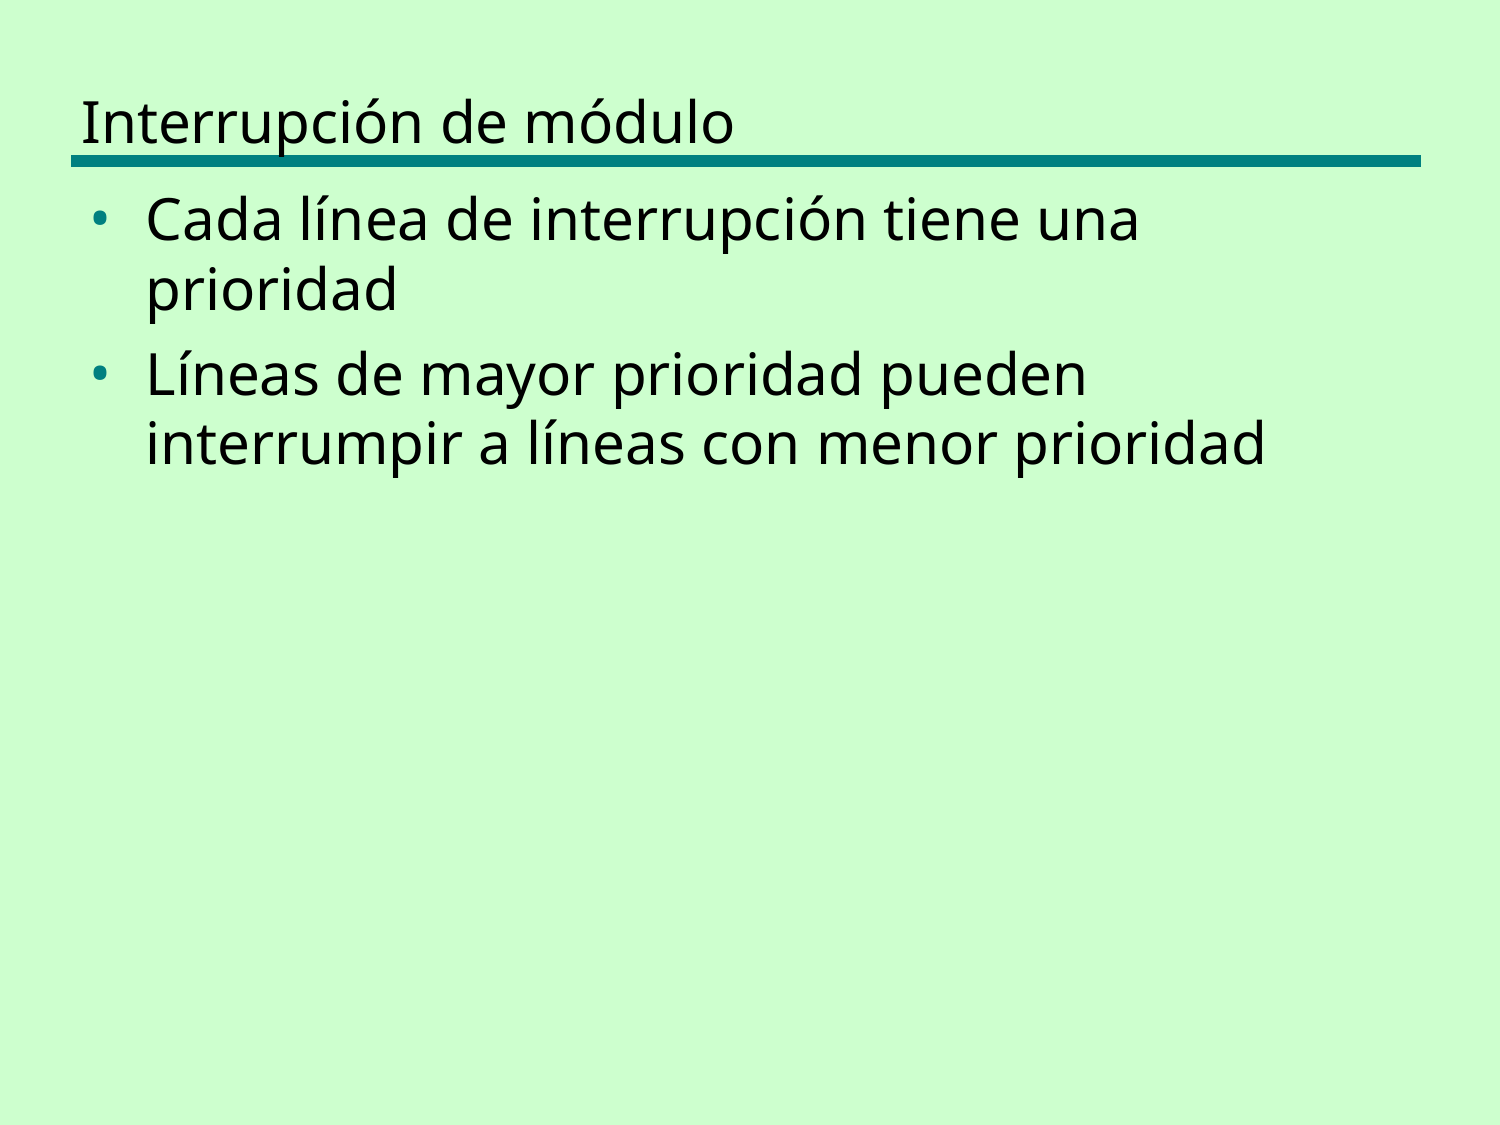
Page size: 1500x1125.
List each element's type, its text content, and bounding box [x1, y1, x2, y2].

list Cada línea de interrupción tiene una prioridad Líneas de mayor prioridad pueden interrumpir a líneas con menor prioridad [74, 174, 1417, 1101]
title Interrupción de módulo [66, 24, 1413, 163]
